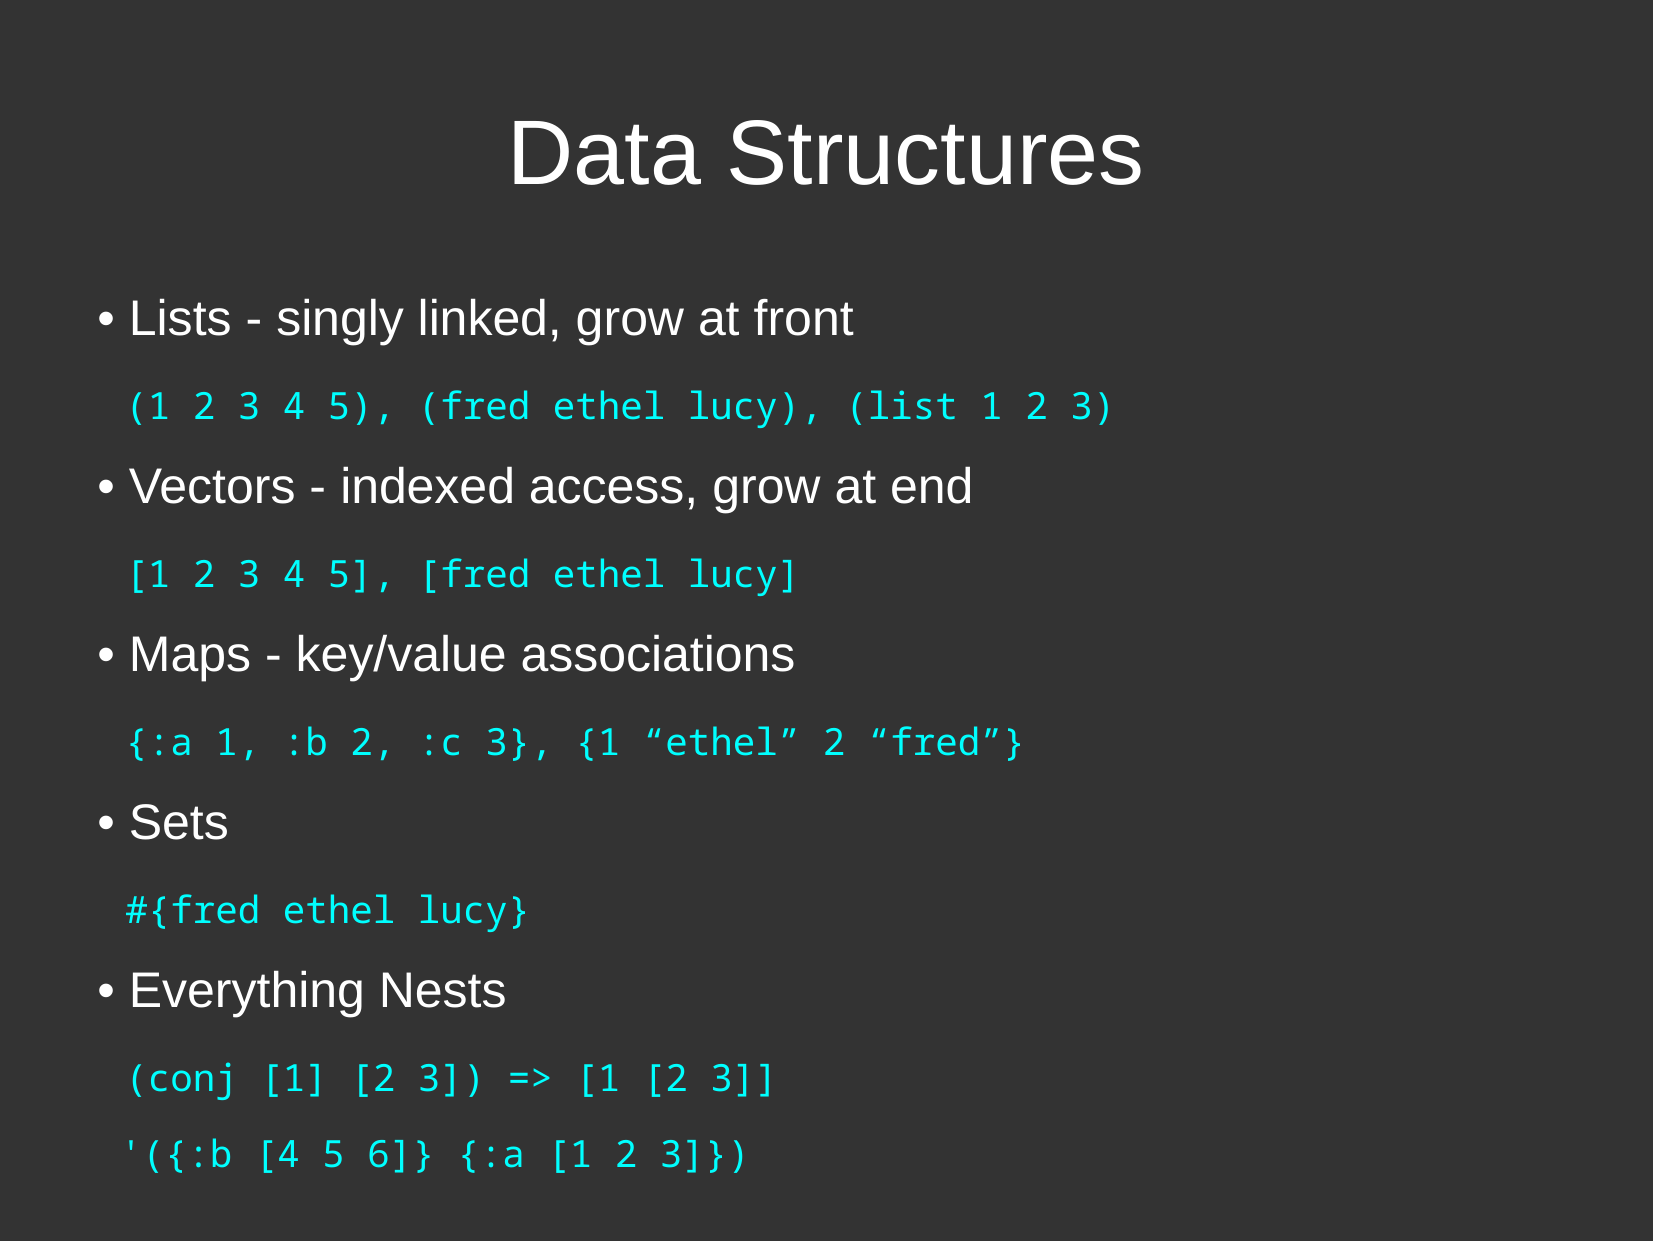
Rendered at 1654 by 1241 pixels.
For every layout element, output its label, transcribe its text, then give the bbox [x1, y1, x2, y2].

text_box • Lists - singly linked, grow at front (1 2 3 4 5), (fred ethel lucy), (list 1 2 3) • Vectors - indexed access, grow at end [1 2 3 4 5], [fred ethel lucy] • Maps - key/value associations {:a 1, :b 2, :c 3}, {1 “ethel” 2 “fred”} • Sets #{fred ethel lucy} • Everything Nests (conj [1] [2 3]) => [1 [2 3]] '({:b [4 5 6]} {:a [1 2 3]}) [82, 255, 1561, 1150]
title Data Structures [82, 49, 1571, 257]
